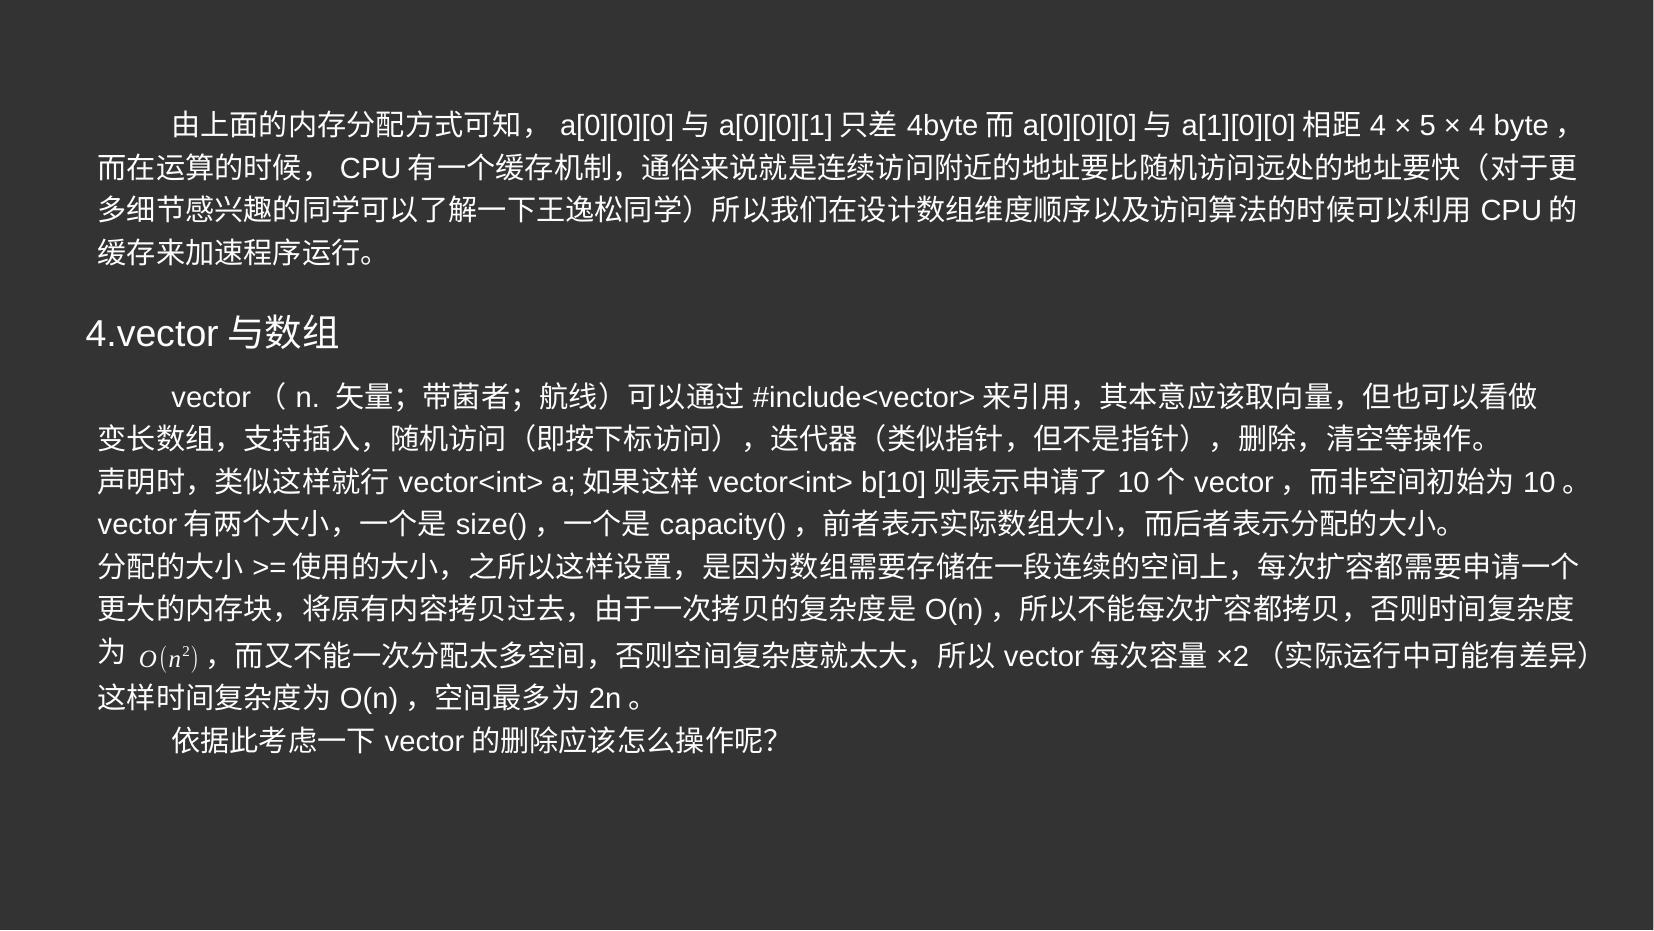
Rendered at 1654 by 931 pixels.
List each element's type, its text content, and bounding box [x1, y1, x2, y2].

text_box vector（n. 矢量；带菌者；航线）可以通过#include<vector>来引用，其本意应该取向量，但也可以看做 变长数组，支持插入，随机访问（即按下标访问），迭代器（类似指针，但不是指针），删除，清空等操作。 声明时，类似这样就行vector<int> a;如果这样vector<int> b[10]则表示申请了10个vector，而非空间初始为10。 vector有两个大小，一个是size()，一个是capacity()，前者表示实际数组大小，而后者表示分配的大小。 分配的大小>=使用的大小，之所以这样设置，是因为数组需要存储在一段连续的空间上，每次扩容都需要申请一个 更大的内存块，将原有内容拷贝过去，由于一次拷贝的复杂度是O(n)，所以不能每次扩容都拷贝，否则时间复杂度 为 [82, 365, 1607, 624]
text_box ，而又不能一次分配太多空间，否则空间复杂度就太大，所以vector每次容量×2（实际运行中可能有差异） 这样时间复杂度为O(n)，空间最多为2n。 依据此考虑一下vector的删除应该怎么操作呢？ [82, 624, 1623, 770]
text_box 4.vector与数组 [70, 295, 638, 366]
text_box 由上面的内存分配方式可知，a[0][0][0]与a[0][0][1]只差4byte而a[0][0][0]与a[1][0][0]相距4 × 5 × 4 byte， 而在运算的时候，CPU有一个缓存机制，通俗来说就是连续访问附近的地址要比随机访问远处的地址要快（对于更 多细节感兴趣的同学可以了解一下王逸松同学）所以我们在设计数组维度顺序以及访问算法的时候可以利用CPU的 缓存来加速程序运行。 [82, 94, 1601, 283]
